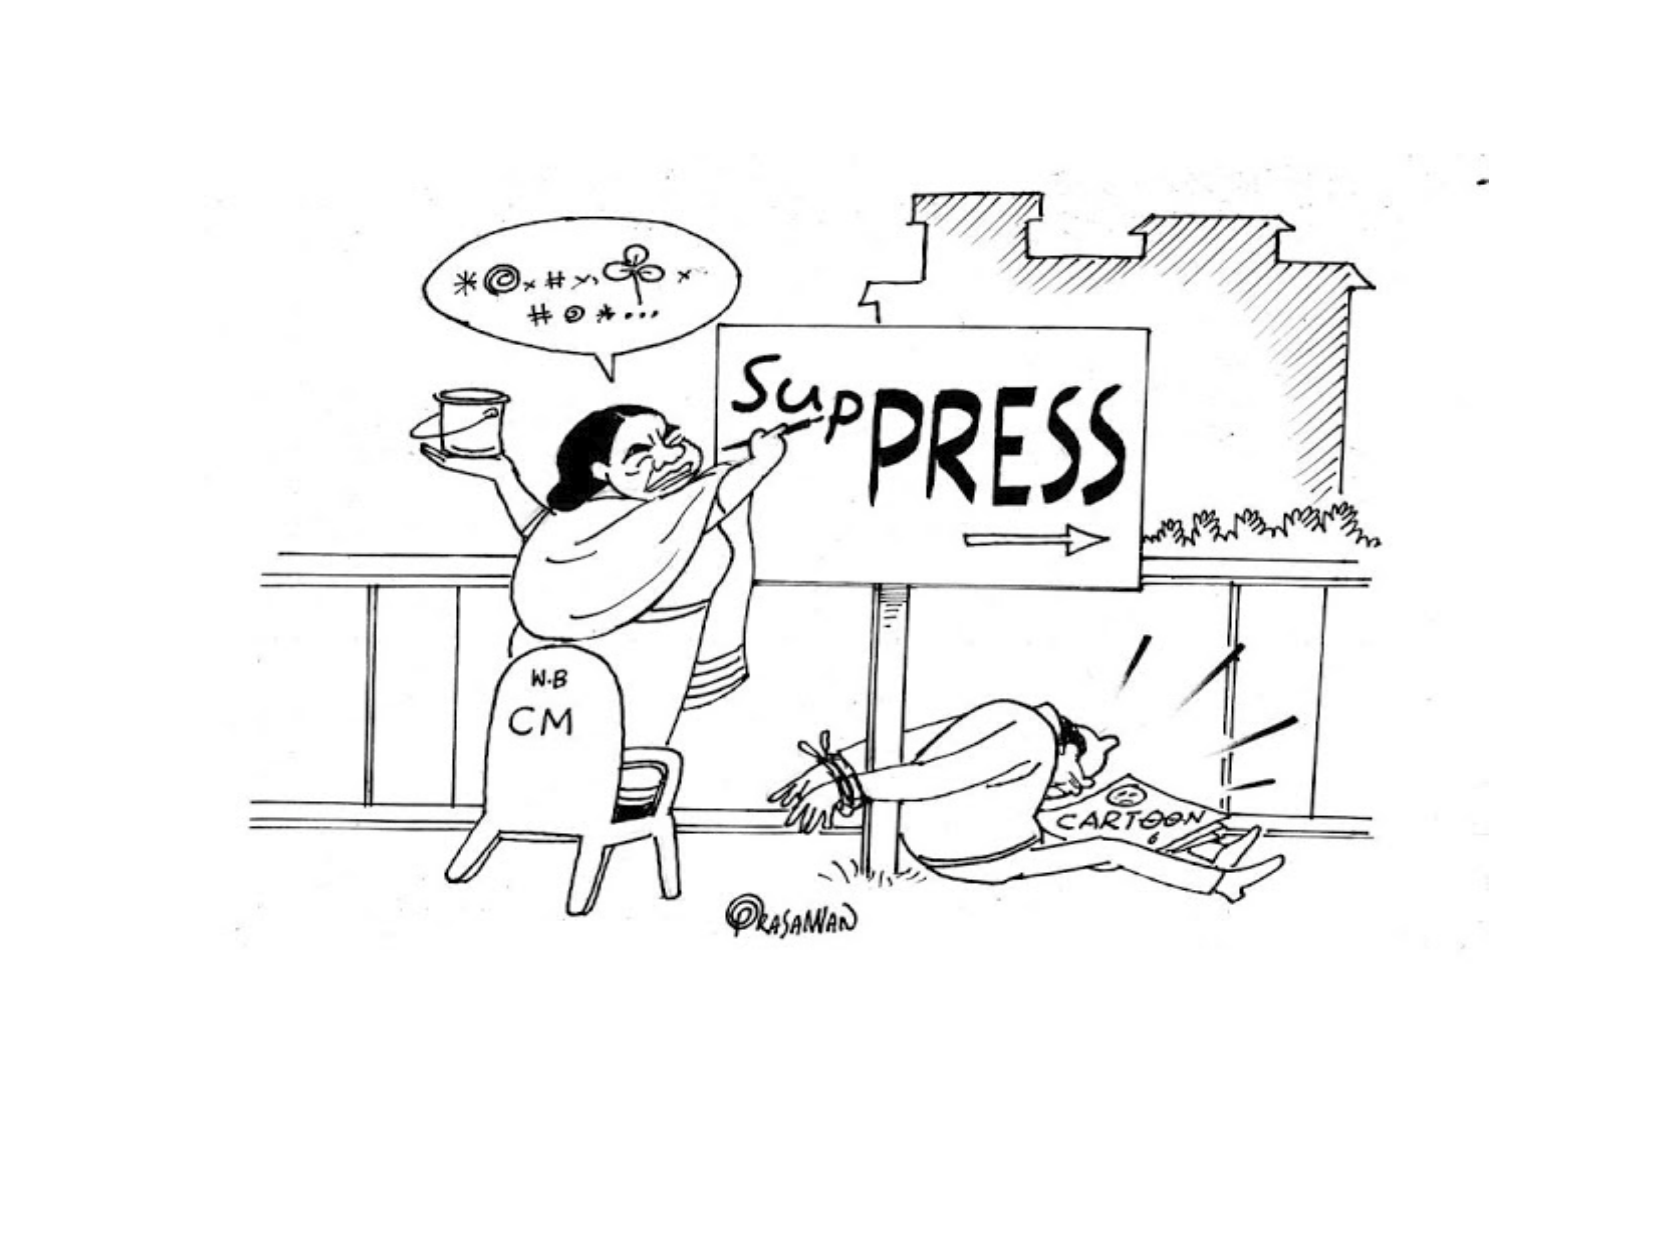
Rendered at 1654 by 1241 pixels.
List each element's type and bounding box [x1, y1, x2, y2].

picture [204, 153, 1489, 969]
